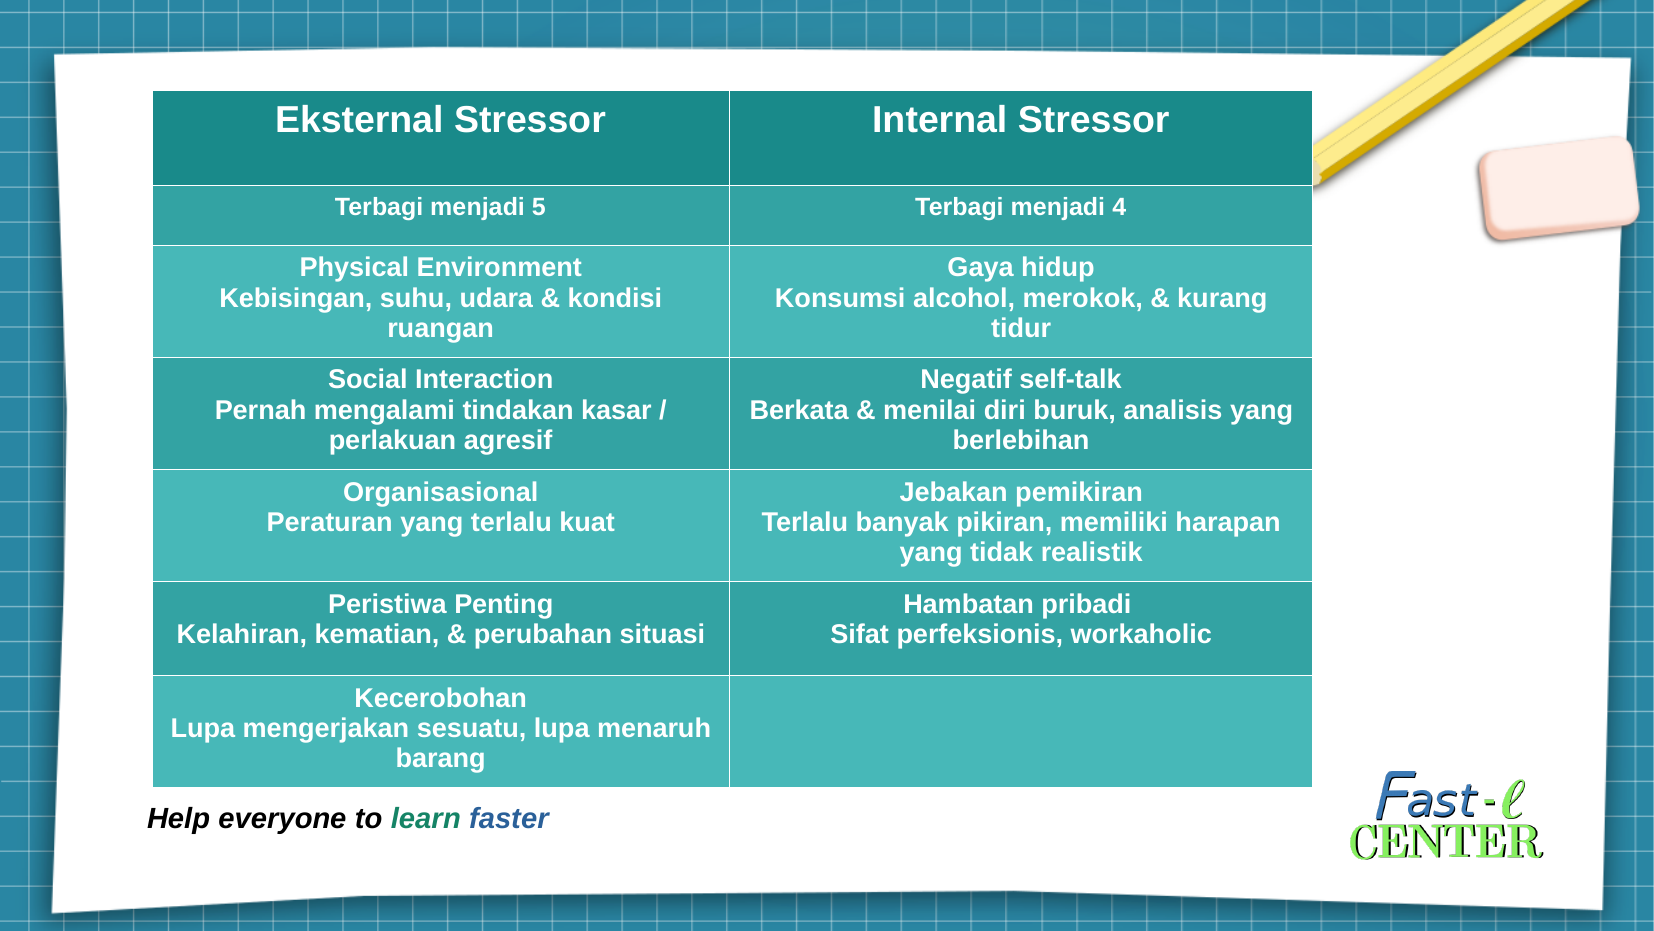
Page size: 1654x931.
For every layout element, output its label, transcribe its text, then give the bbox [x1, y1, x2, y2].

table_cell Organisasional Peraturan yang terlalu kuat [153, 470, 729, 581]
table_cell Terbagi menjadi 4 [730, 186, 1312, 245]
table_cell Gaya hidup Konsumsi alcohol, merokok, & kurang tidur [730, 246, 1312, 357]
table_cell Hambatan pribadi Sifat perfeksionis, workaholic [730, 582, 1312, 675]
picture [0, 0, 1654, 931]
table_cell Kecerobohan Lupa mengerjakan sesuatu, lupa menaruh barang [153, 676, 729, 787]
table_header Eksternal Stressor [153, 91, 729, 185]
table_cell Negatif self-talk Berkata & menilai diri buruk, analisis yang berlebihan [730, 358, 1312, 469]
table_cell [730, 676, 1312, 787]
table_cell Peristiwa Penting Kelahiran, kematian, & perubahan situasi [153, 582, 729, 675]
table_cell Physical Environment Kebisingan, suhu, udara & kondisi ruangan [153, 246, 729, 357]
table_cell Social Interaction Pernah mengalami tindakan kasar / perlakuan agresif [153, 358, 729, 469]
table_cell Jebakan pemikiran Terlalu banyak pikiran, memiliki harapan yang tidak realistik [730, 470, 1312, 581]
table_header Internal Stressor [730, 91, 1312, 185]
table_cell Terbagi menjadi 5 [153, 186, 729, 245]
text_box Help everyone to learn faster [132, 791, 658, 839]
